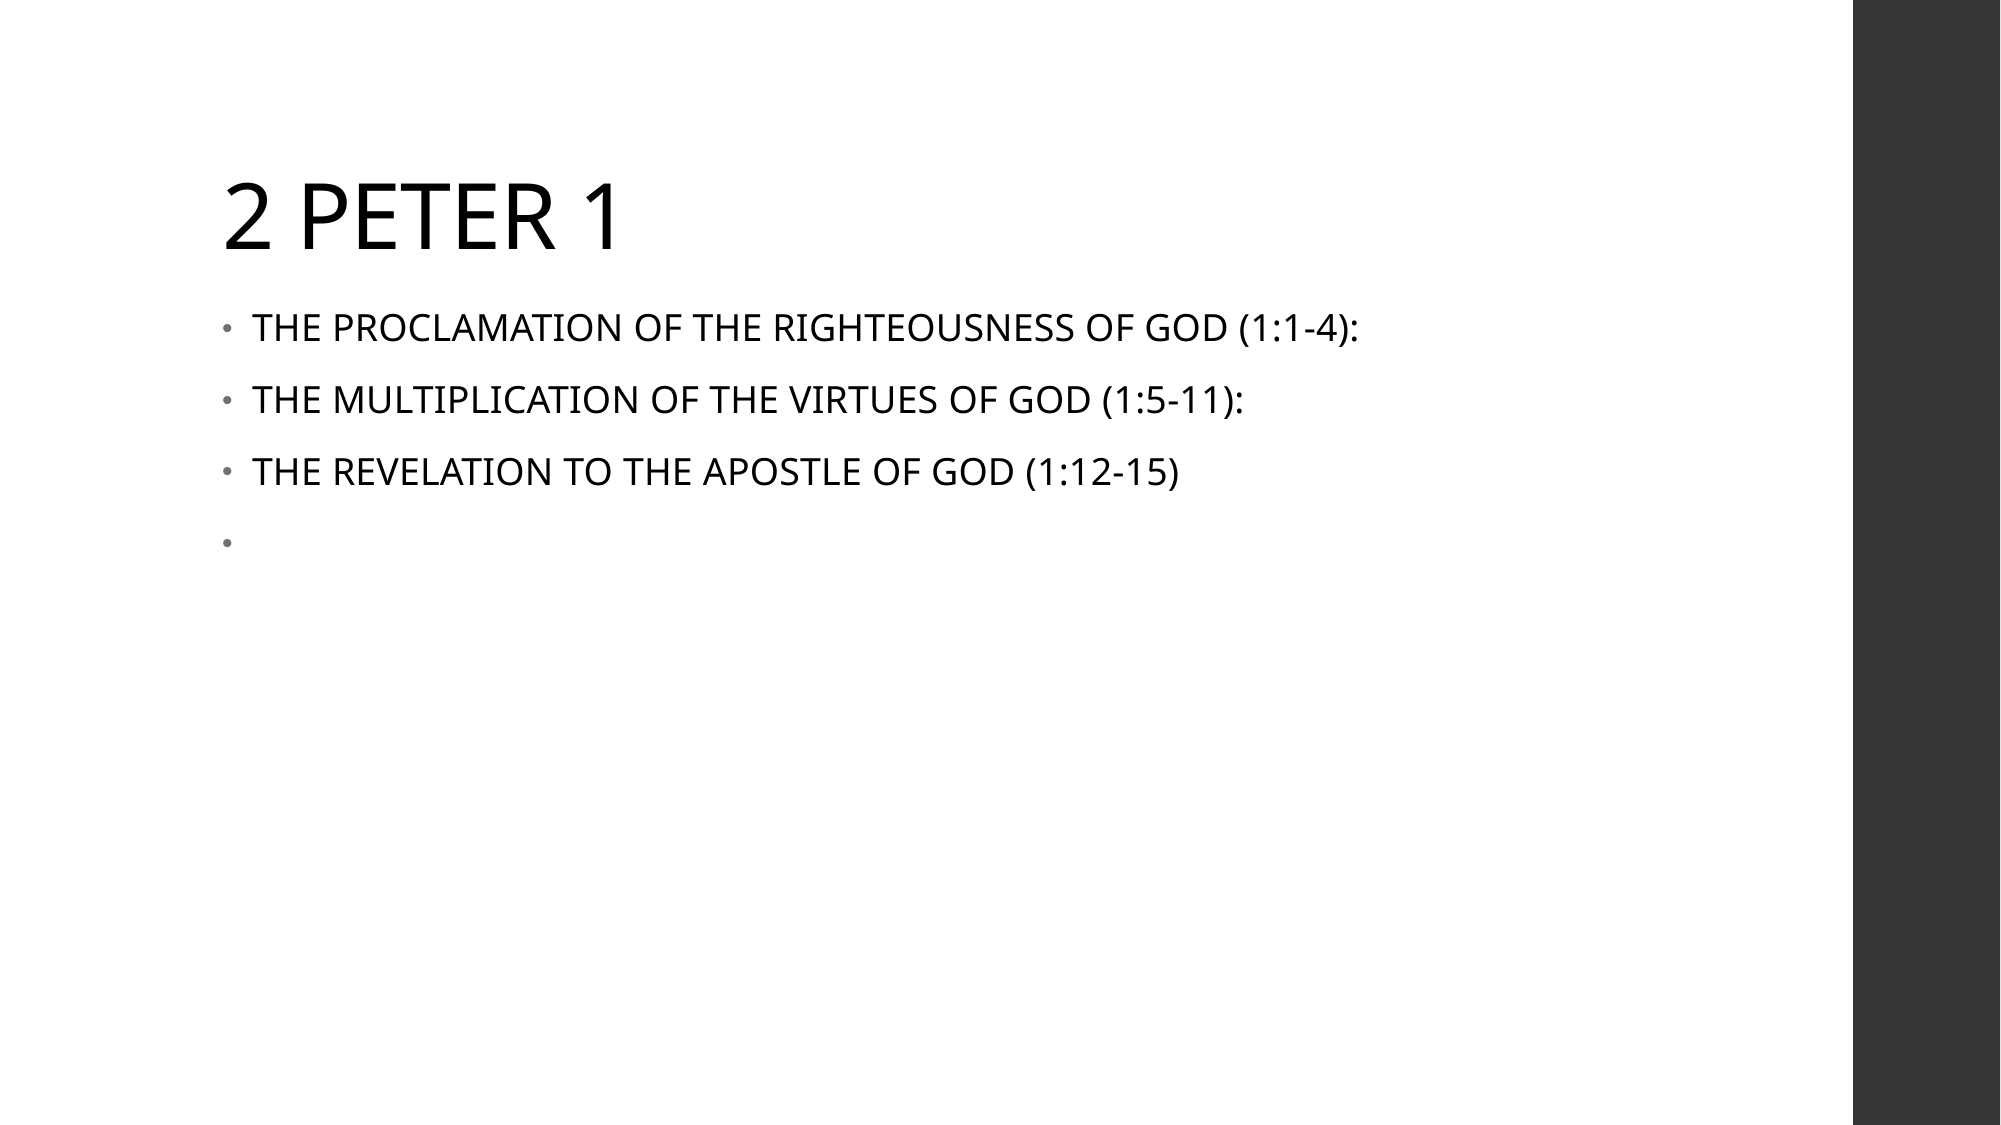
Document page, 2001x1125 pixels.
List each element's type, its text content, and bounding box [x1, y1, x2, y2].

list THE PROCLAMATION OF THE RIGHTEOUSNESS OF GOD (1:1-4): THE MULTIPLICATION OF THE VIRTUES OF GOD (1:5-11): THE REVELATION TO THE APOSTLE OF GOD (1:12-15) [206, 299, 1617, 1014]
title 2 PETER 1 [206, 60, 1797, 278]
